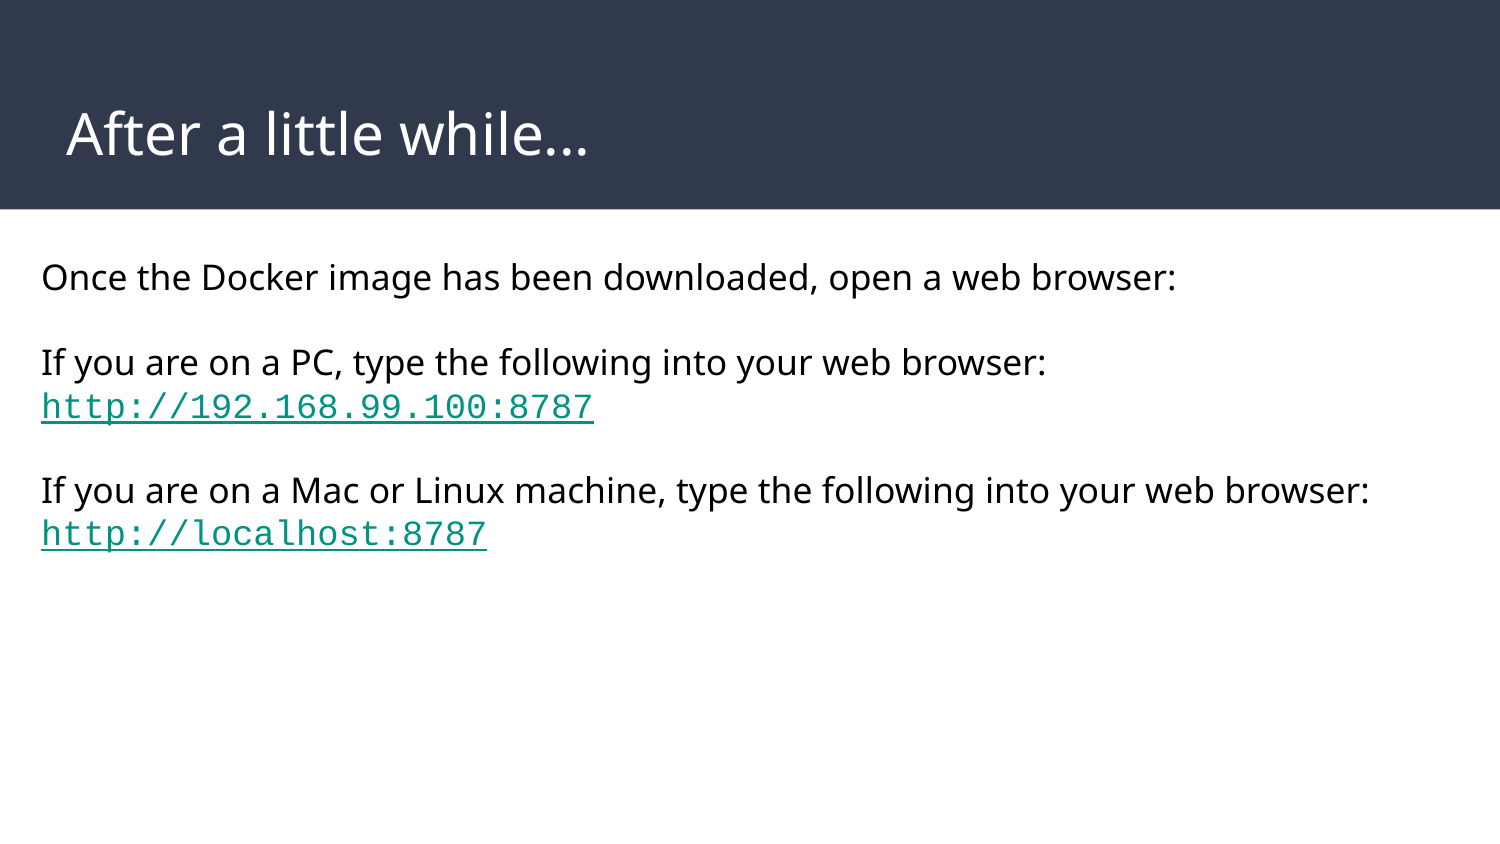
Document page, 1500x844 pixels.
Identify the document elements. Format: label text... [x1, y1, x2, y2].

title After a little while... [51, 82, 1449, 185]
text_box Once the Docker image has been downloaded, open a web browser: If you are on a PC, type the following into your web browser: http://192.168.99.100:8787 If you are on a Mac or Linux machine, type the following into your web browser: http://localhost:8787 [26, 240, 1475, 813]
